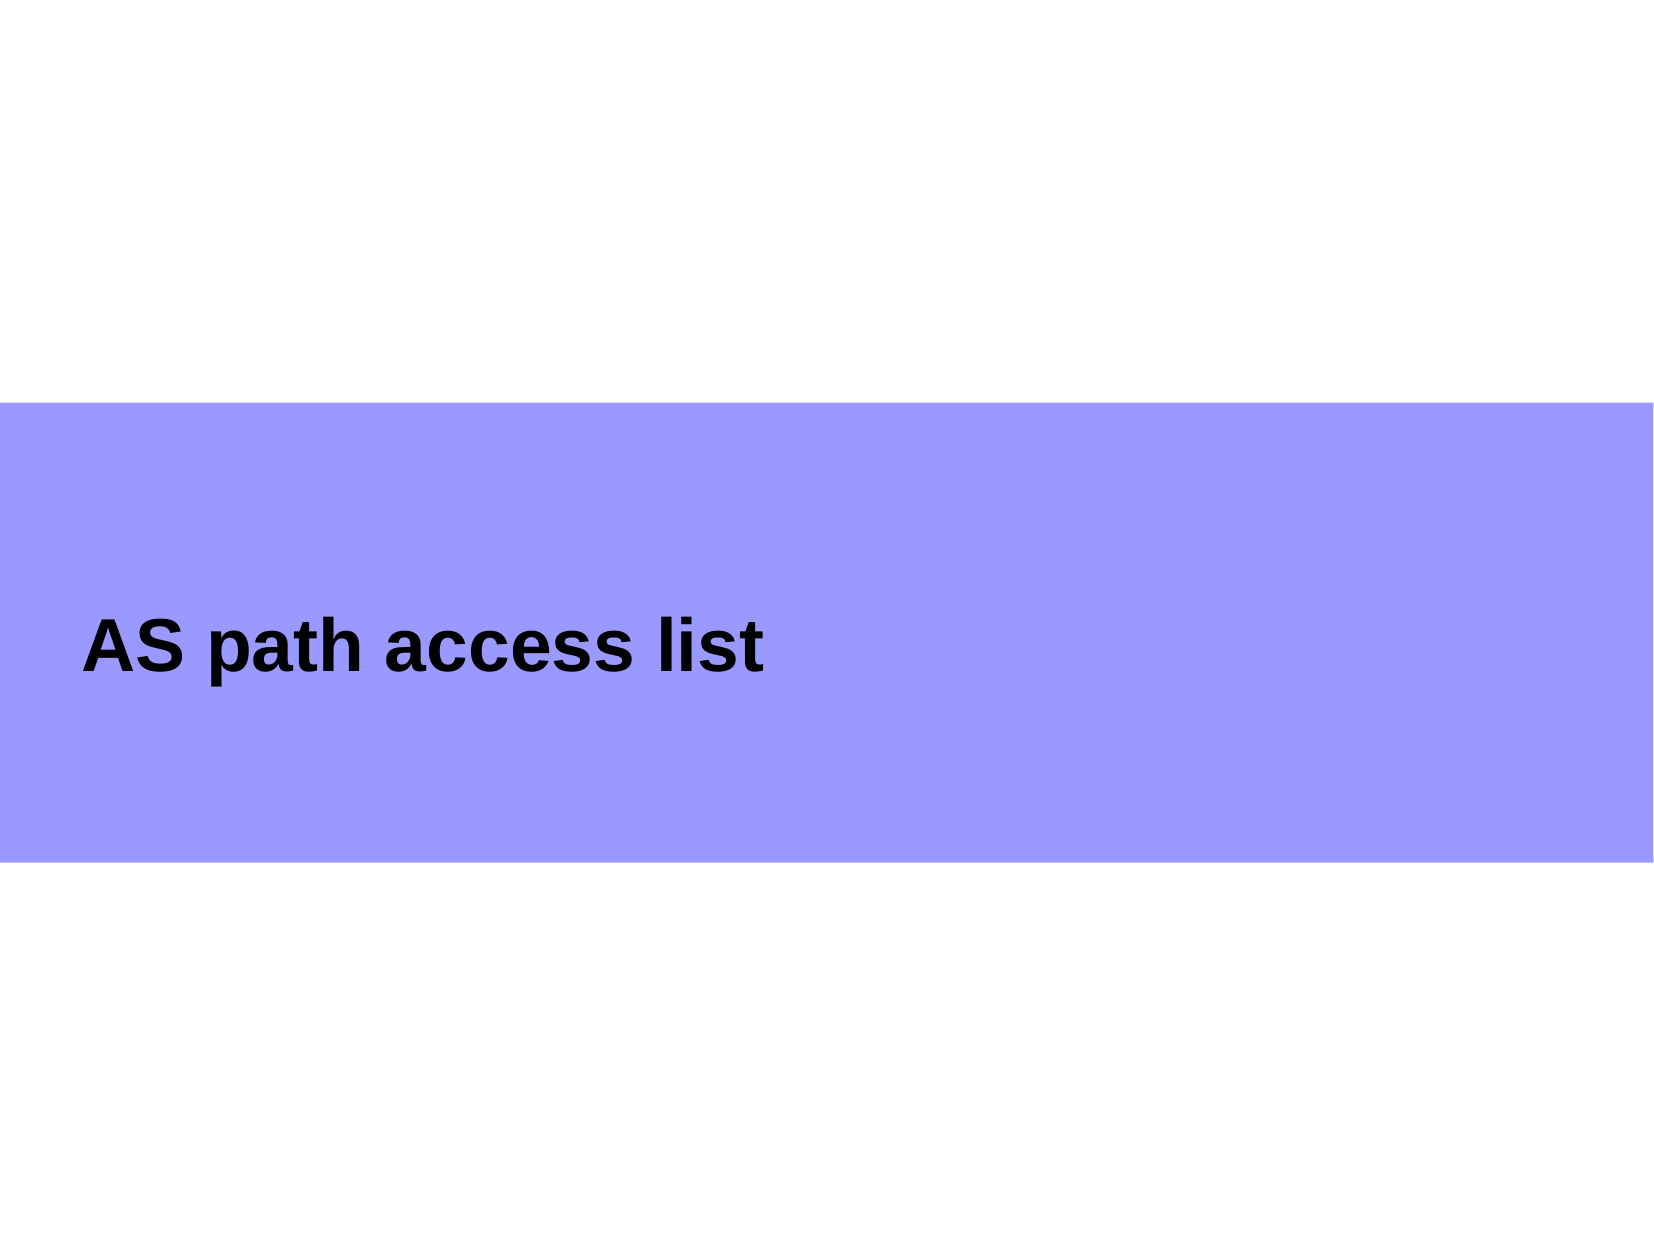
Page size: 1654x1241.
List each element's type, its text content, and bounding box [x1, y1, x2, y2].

text_box AS path access list [67, 599, 1530, 772]
